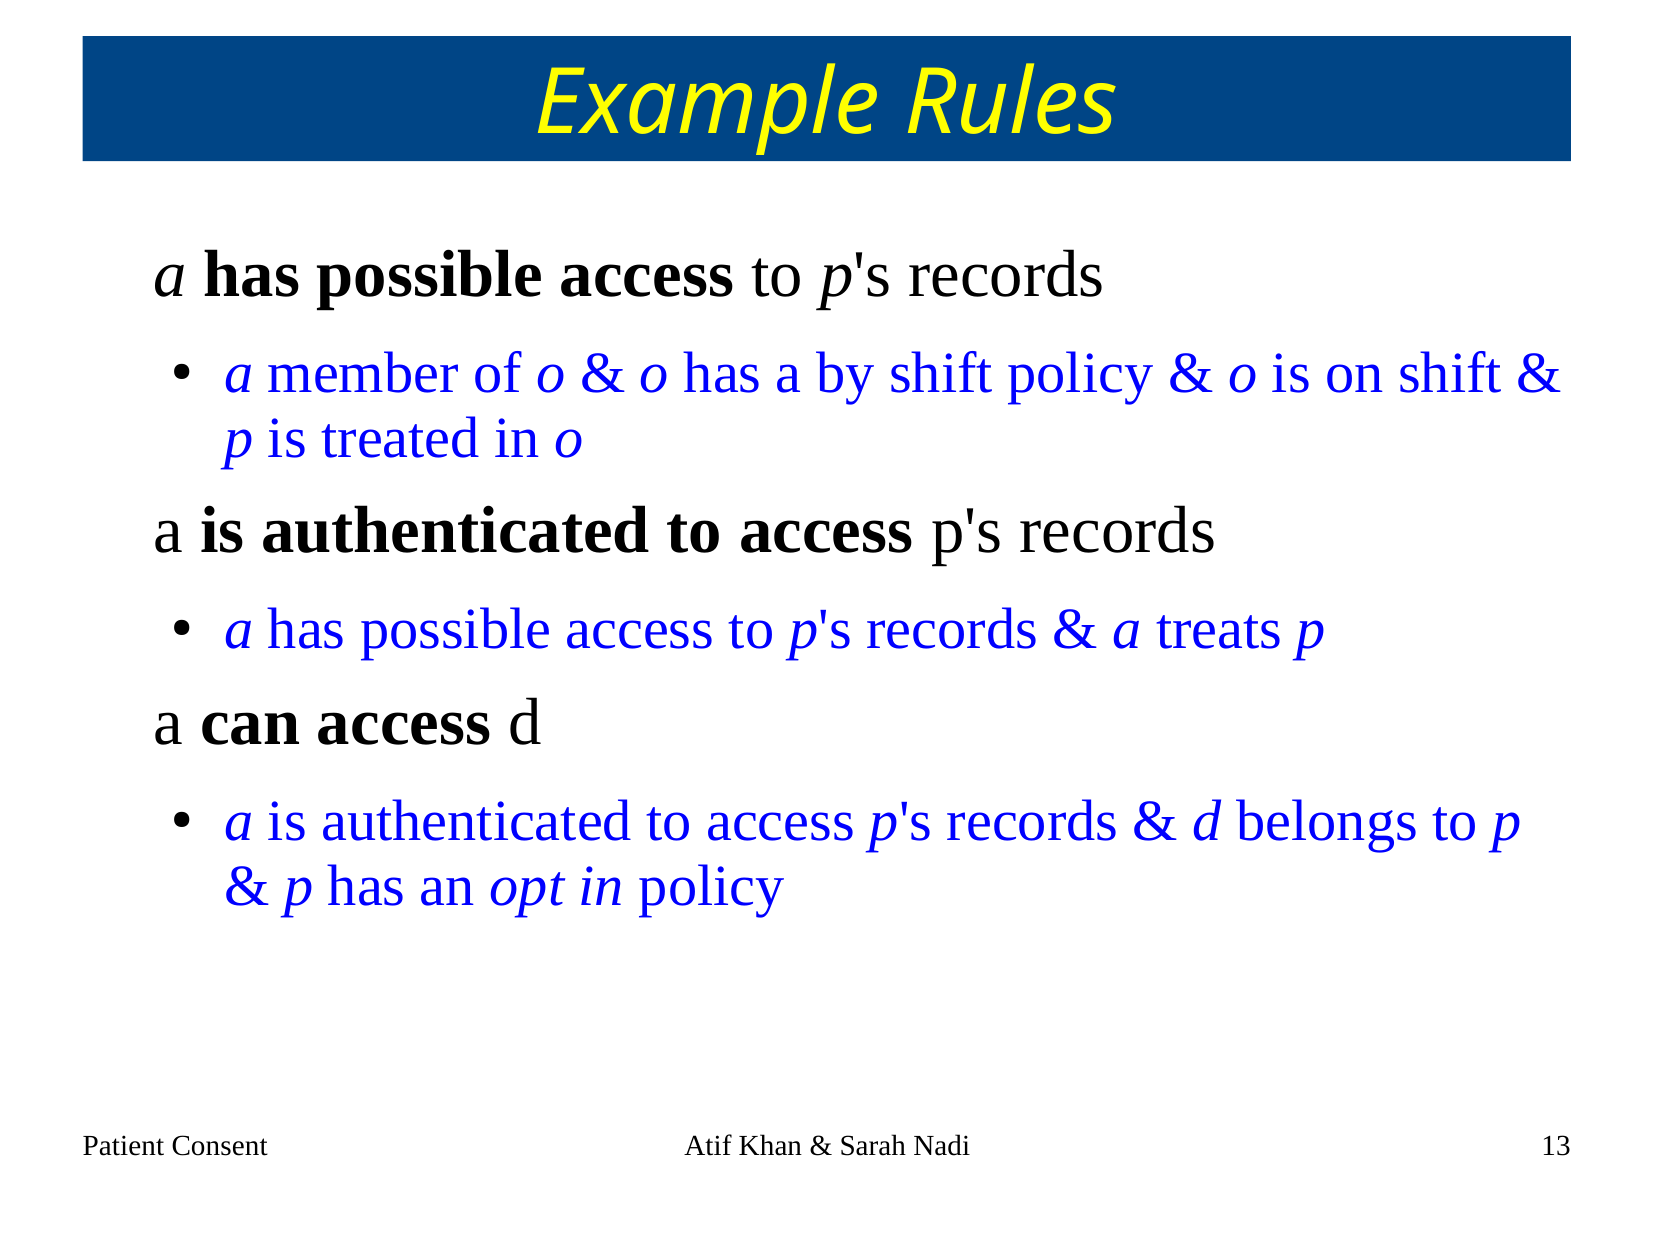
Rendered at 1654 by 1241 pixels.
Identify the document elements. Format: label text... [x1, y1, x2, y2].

list a has possible access to p's records a member of o & o has a by shift policy & o is on shift & p is treated in o a is authenticated to access p's records a has possible access to p's records & a treats p a can access d a is authenticated to access p's records & d belongs to p & p has an opt in policy [82, 237, 1571, 1056]
title Example Rules [82, 37, 1571, 160]
